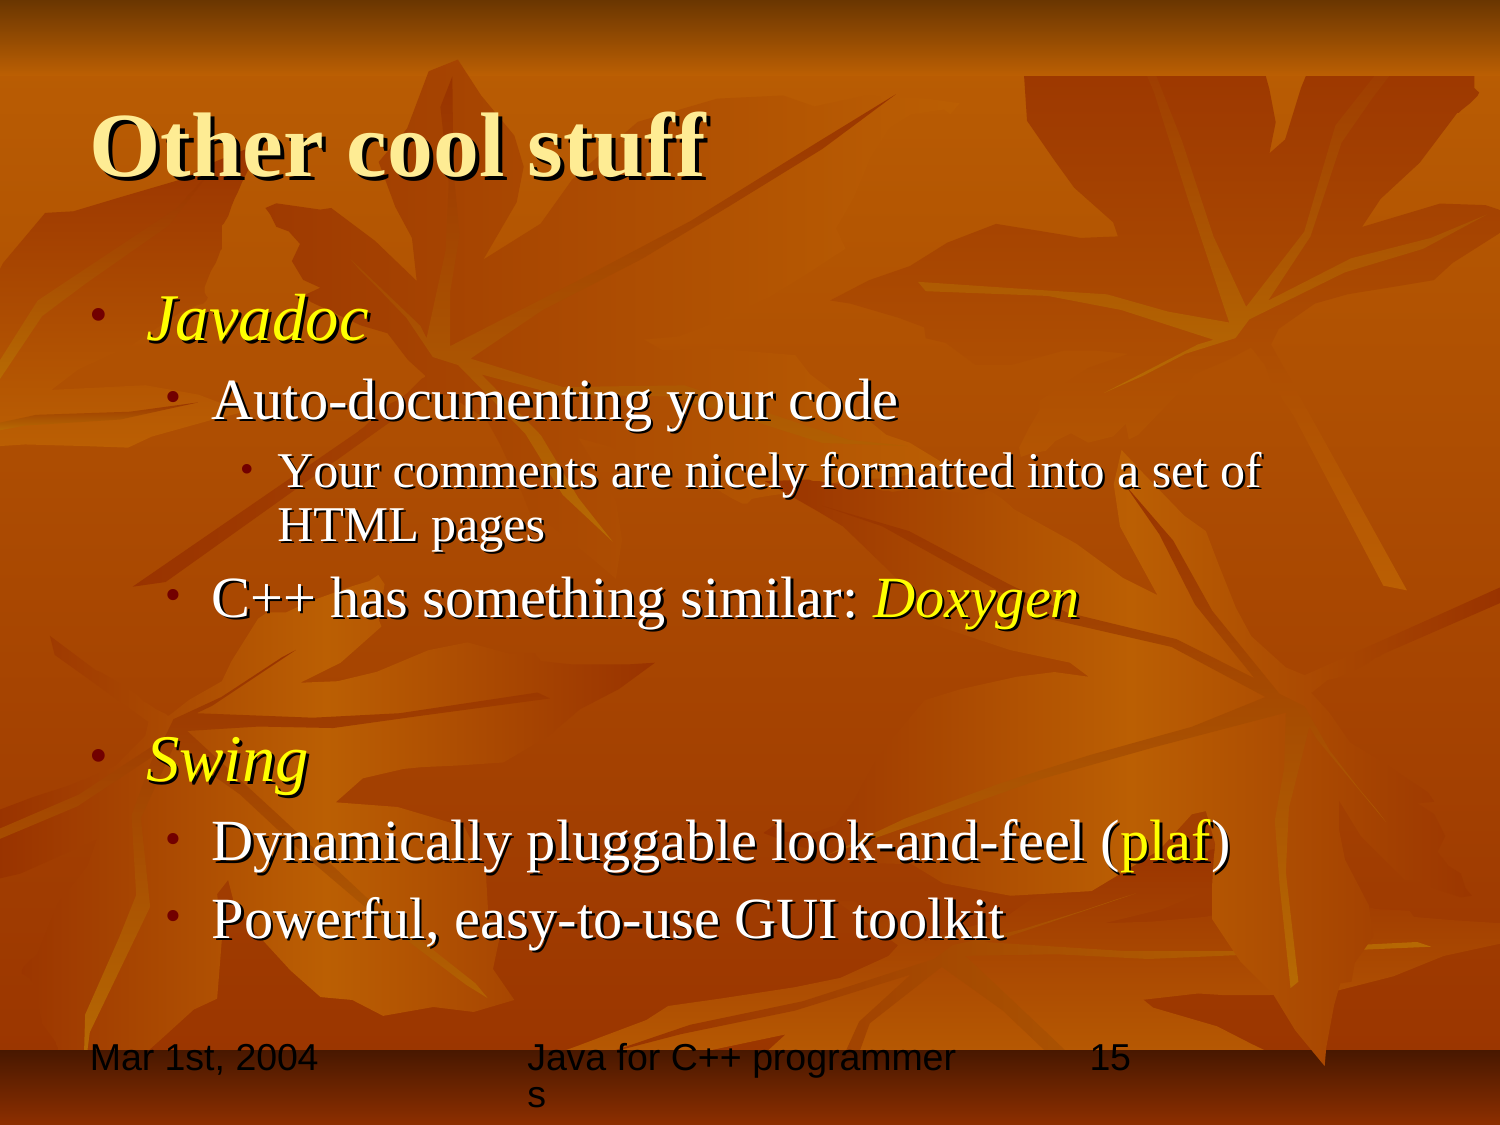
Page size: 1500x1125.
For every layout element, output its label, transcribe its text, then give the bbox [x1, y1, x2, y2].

list Javadoc Auto-documenting your code Your comments are nicely formatted into a set of HTML pages C++ has something similar: Doxygen Swing Dynamically pluggable look-and-feel (plaf) Powerful, easy-to-use GUI toolkit [75, 274, 1426, 963]
title Other cool stuff [75, 45, 1426, 234]
